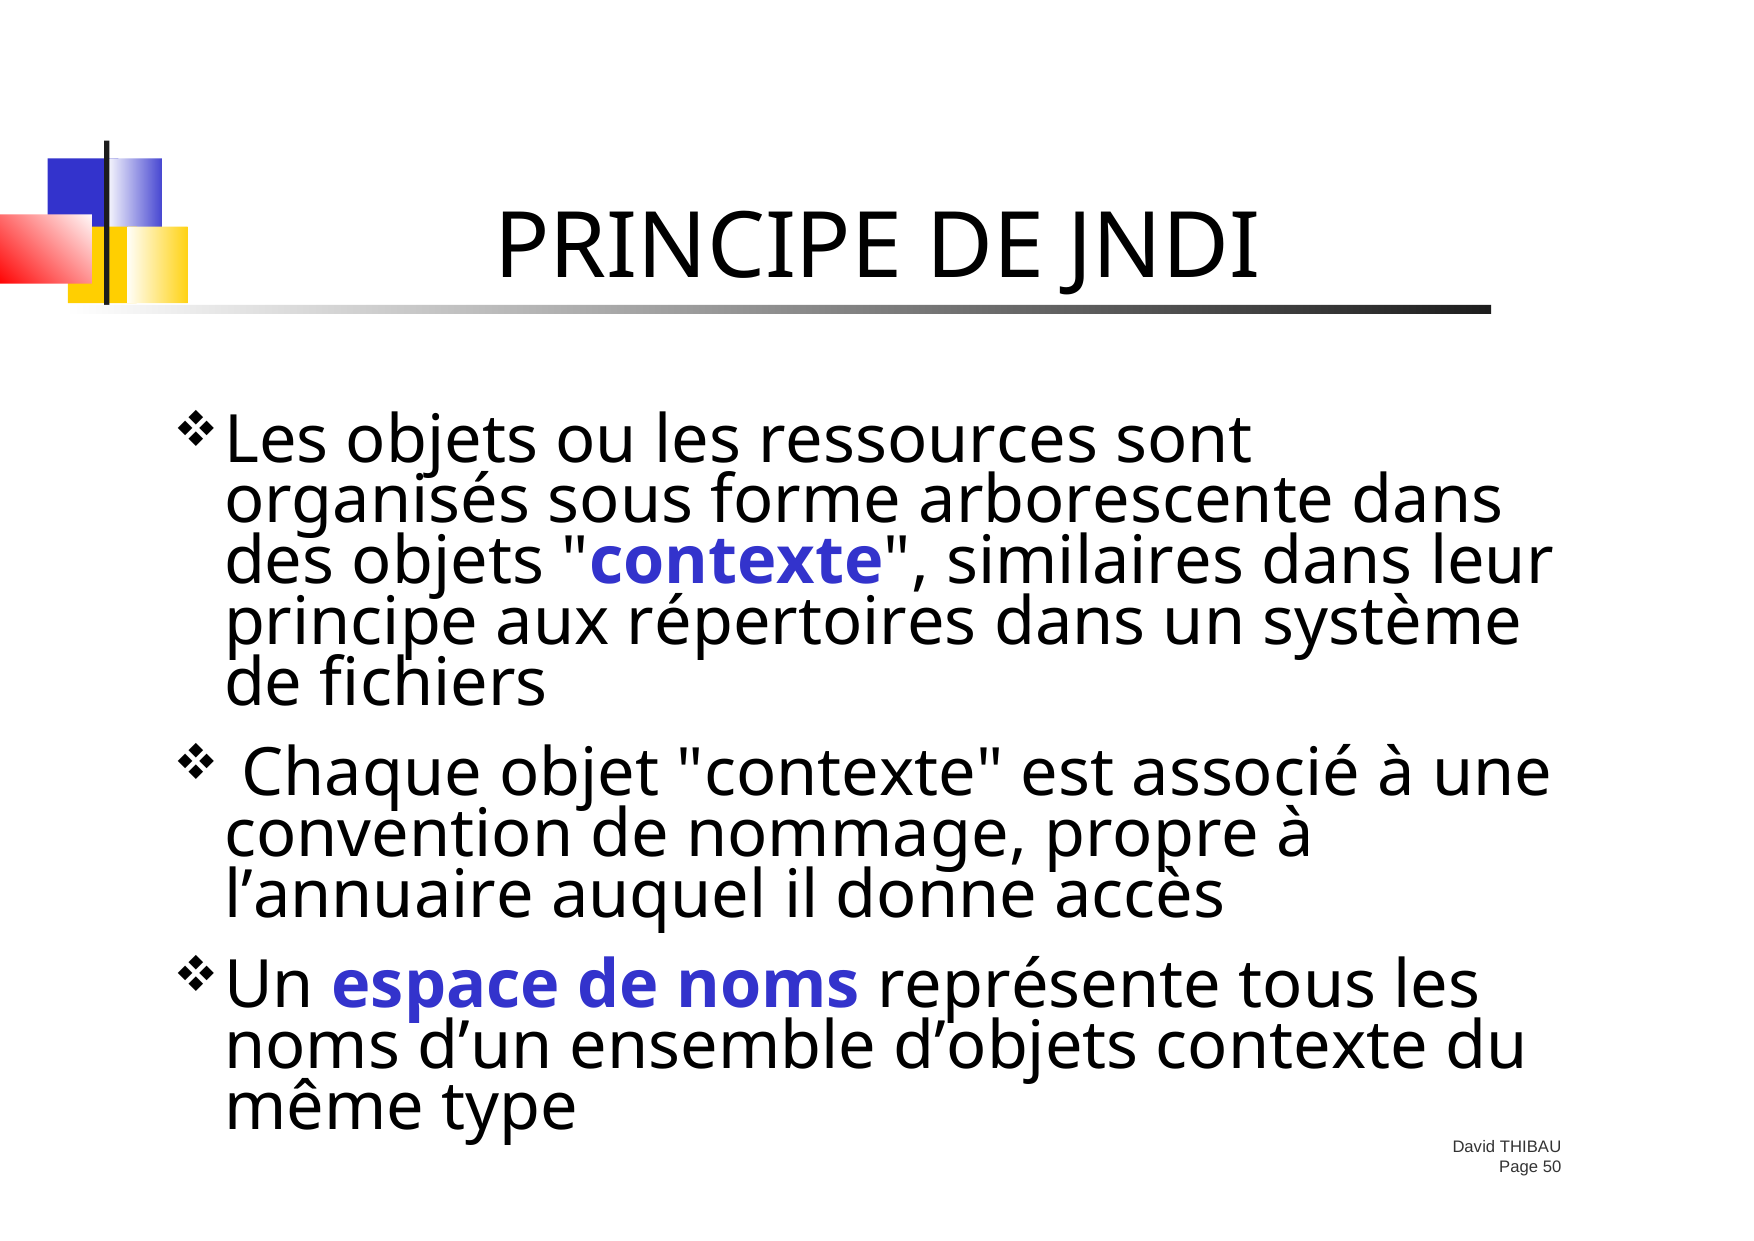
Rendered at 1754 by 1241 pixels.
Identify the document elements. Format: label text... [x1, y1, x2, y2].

list Les objets ou les ressources sont organisés sous forme arborescente dans des objets "contexte", similaires dans leur principe aux répertoires dans un système de fichiers Chaque objet "contexte" est associé à une convention de nommage, propre à l’annuaire auquel il donne accès Un espace de noms représente tous les noms d’un ensemble d’objets contexte du même type [173, 413, 1571, 1221]
title PRINCIPE DE JNDI [179, 190, 1577, 301]
